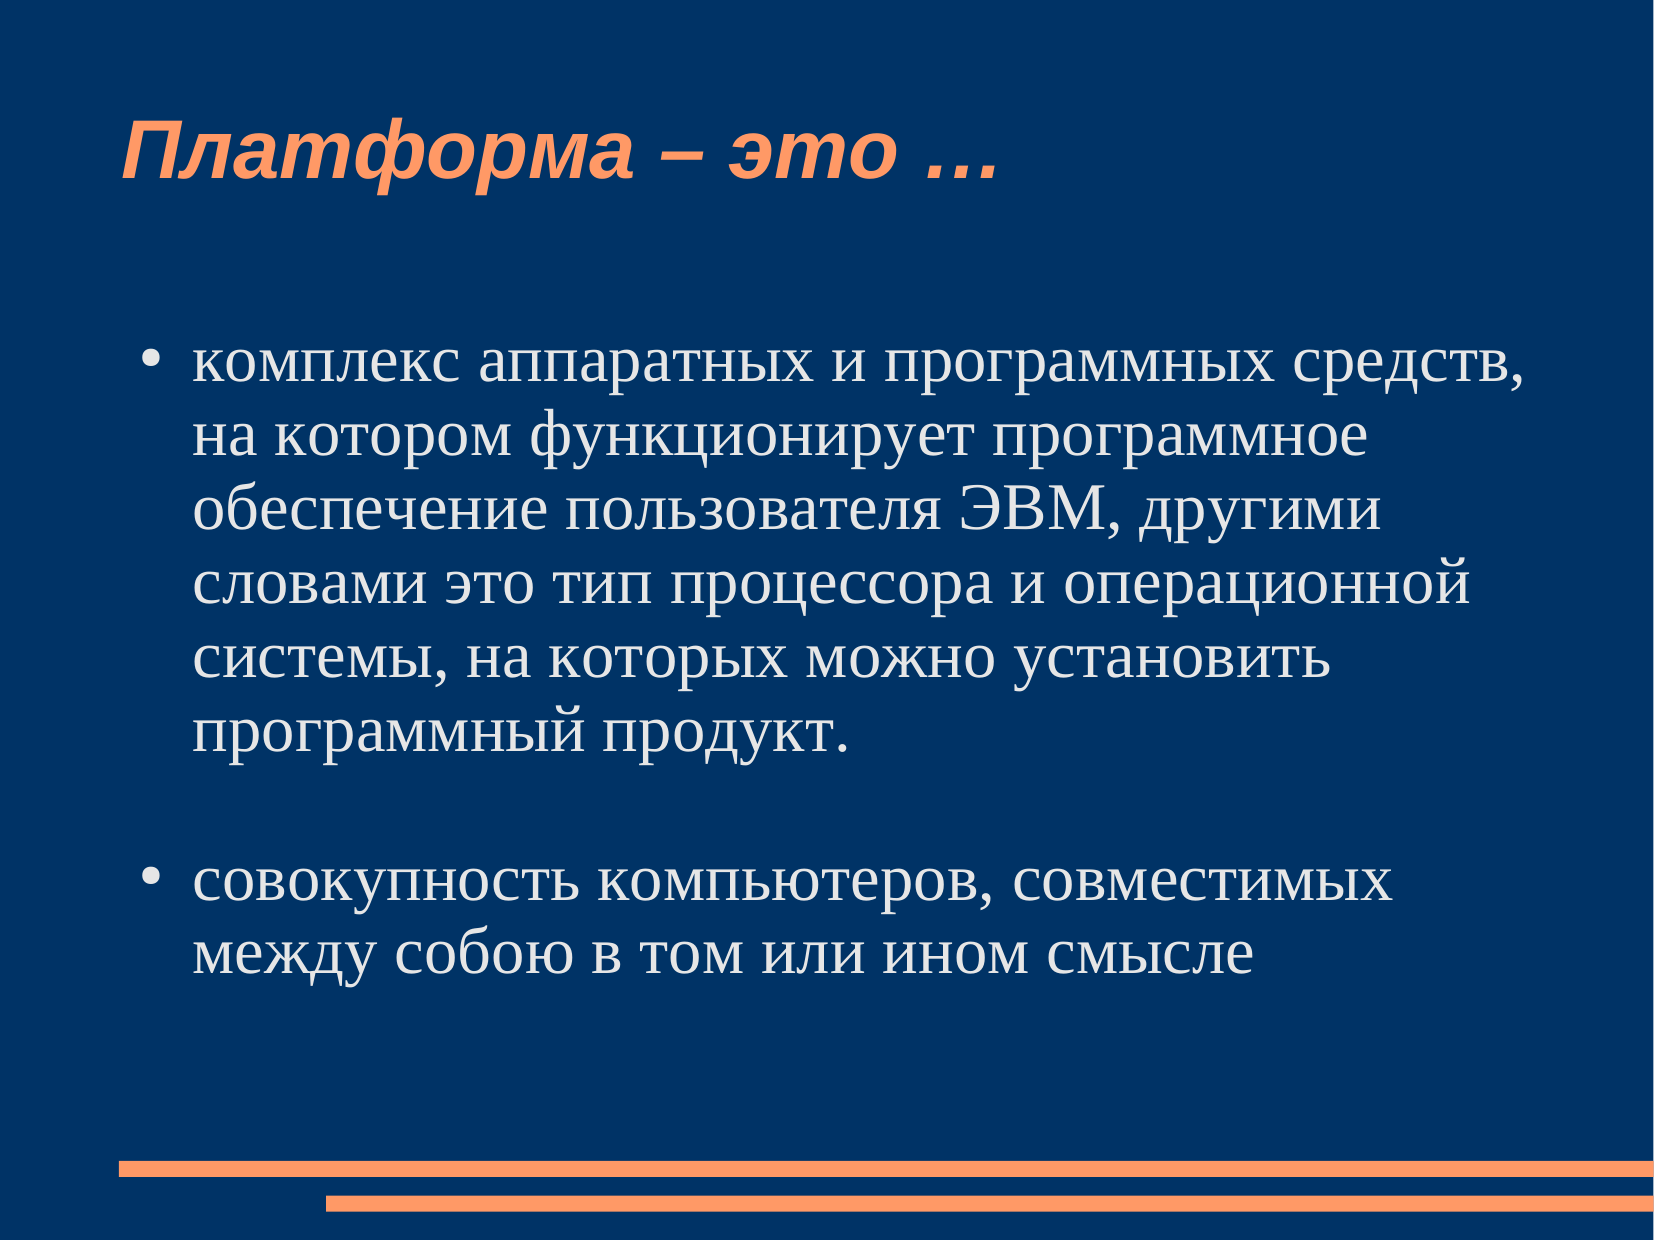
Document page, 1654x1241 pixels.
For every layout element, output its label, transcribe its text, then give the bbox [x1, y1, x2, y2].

list комплекс аппаратных и программных средств, на котором функционирует программное обеспечение пользователя ЭВМ, другими словами это тип процессора и операционной системы, на которых можно установить программный продукт. совокупность компьютеров, совместимых между собою в том или ином смысле [121, 322, 1561, 1133]
title Платформа – это … [121, 46, 1534, 254]
